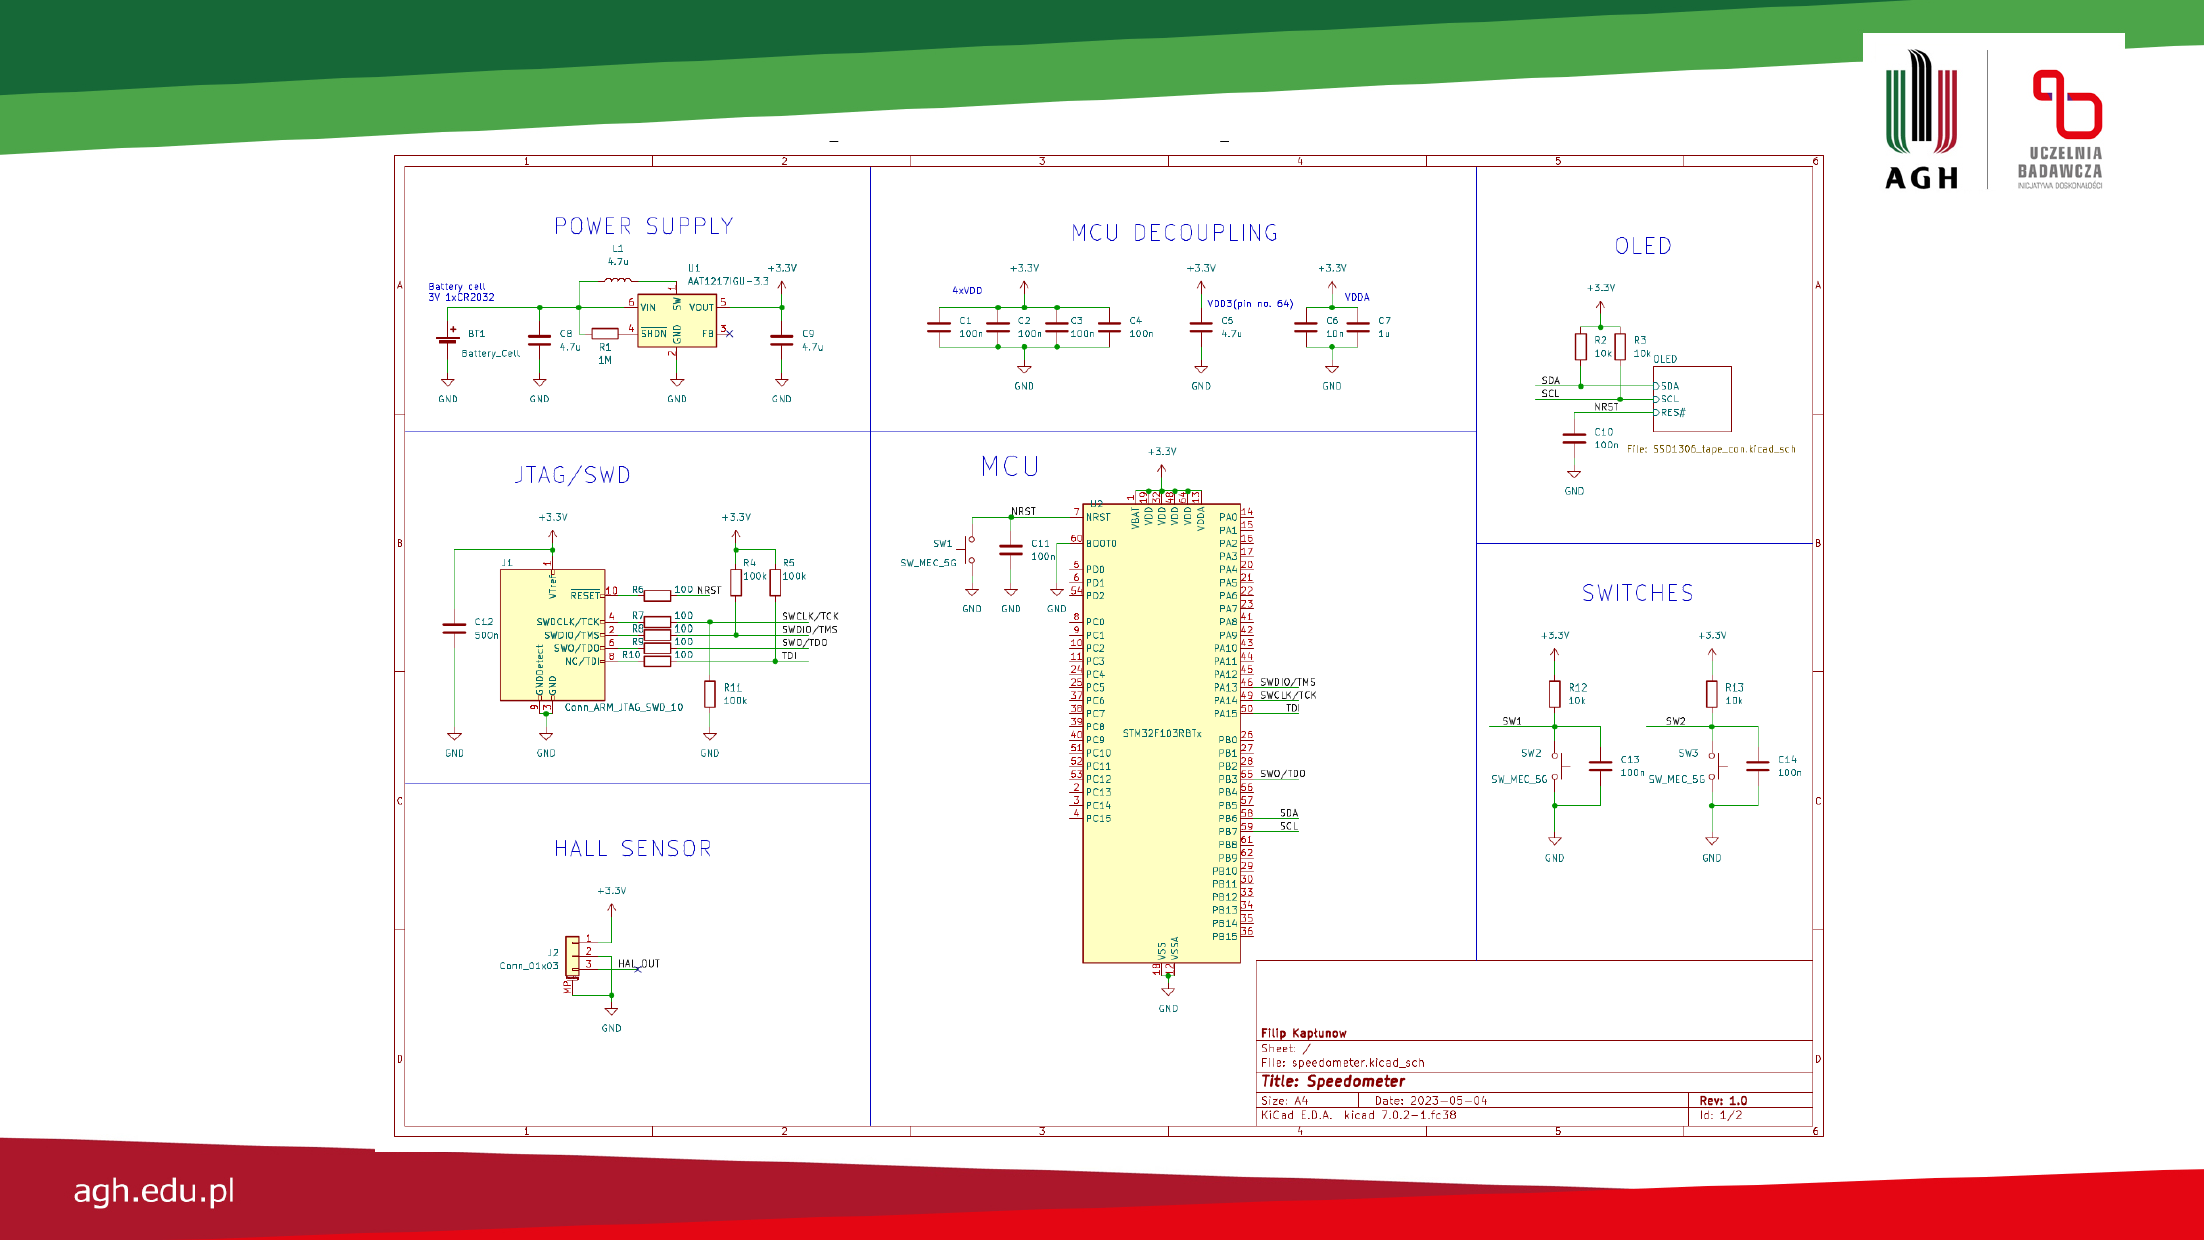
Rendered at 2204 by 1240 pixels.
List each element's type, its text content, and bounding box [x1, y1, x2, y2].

title Schemat ideowy [151, 65, 2053, 306]
picture [0, 0, 2204, 1240]
